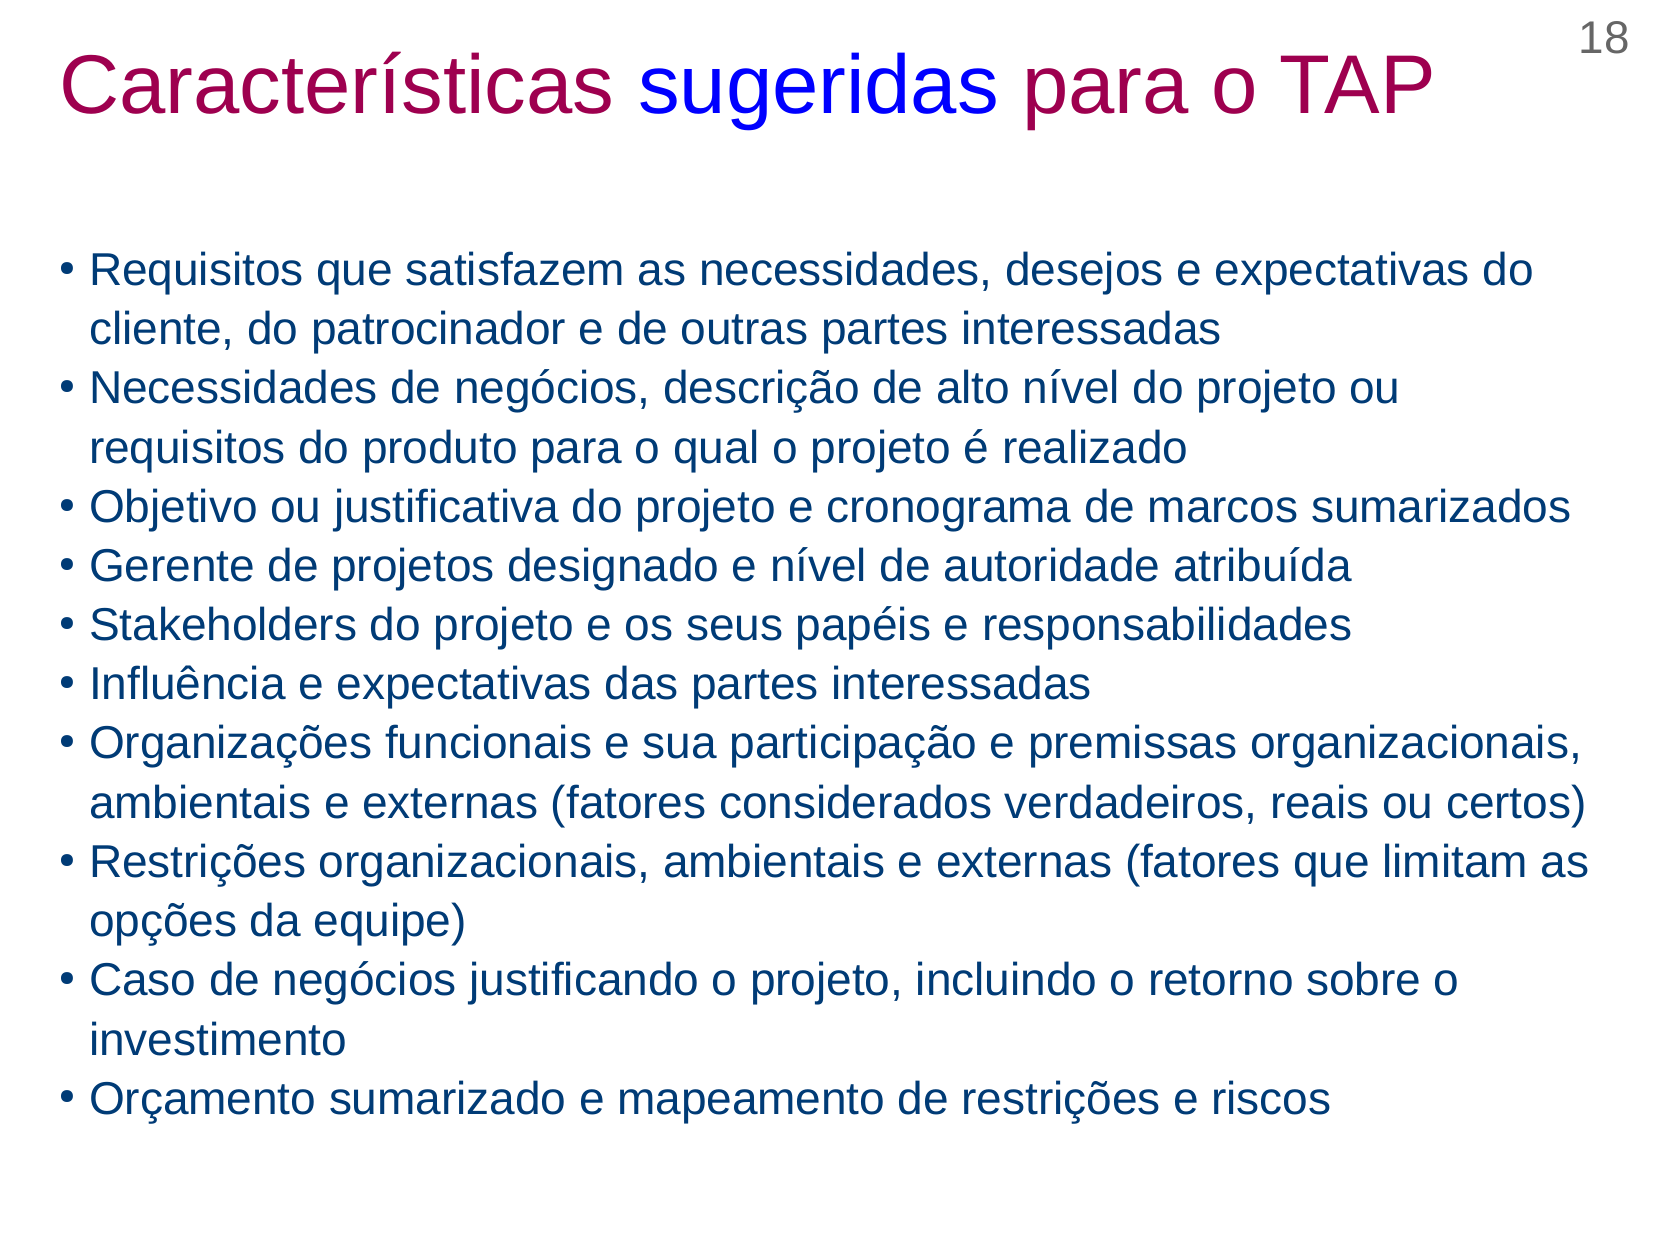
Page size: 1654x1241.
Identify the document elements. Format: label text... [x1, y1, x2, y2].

title Características sugeridas para o TAP [59, 29, 1595, 148]
list Requisitos que satisfazem as necessidades, desejos e expectativas do cliente, do patrocinador e de outras partes interessadas Necessidades de negócios, descrição de alto nível do projeto ou requisitos do produto para o qual o projeto é realizado Objetivo ou justificativa do projeto e cronograma de marcos sumarizados Gerente de projetos designado e nível de autoridade atribuída Stakeholders do projeto e os seus papéis e responsabilidades Influência e expectativas das partes interessadas Organizações funcionais e sua participação e premissas organizacionais, ambientais e externas (fatores considerados verdadeiros, reais ou certos) Restrições organizacionais, ambientais e externas (fatores que limitam as opções da equipe) Caso de negócios justificando o projeto, incluindo o retorno sobre o investimento Orçamento sumarizado e mapeamento de restrições e riscos [59, 236, 1595, 1211]
